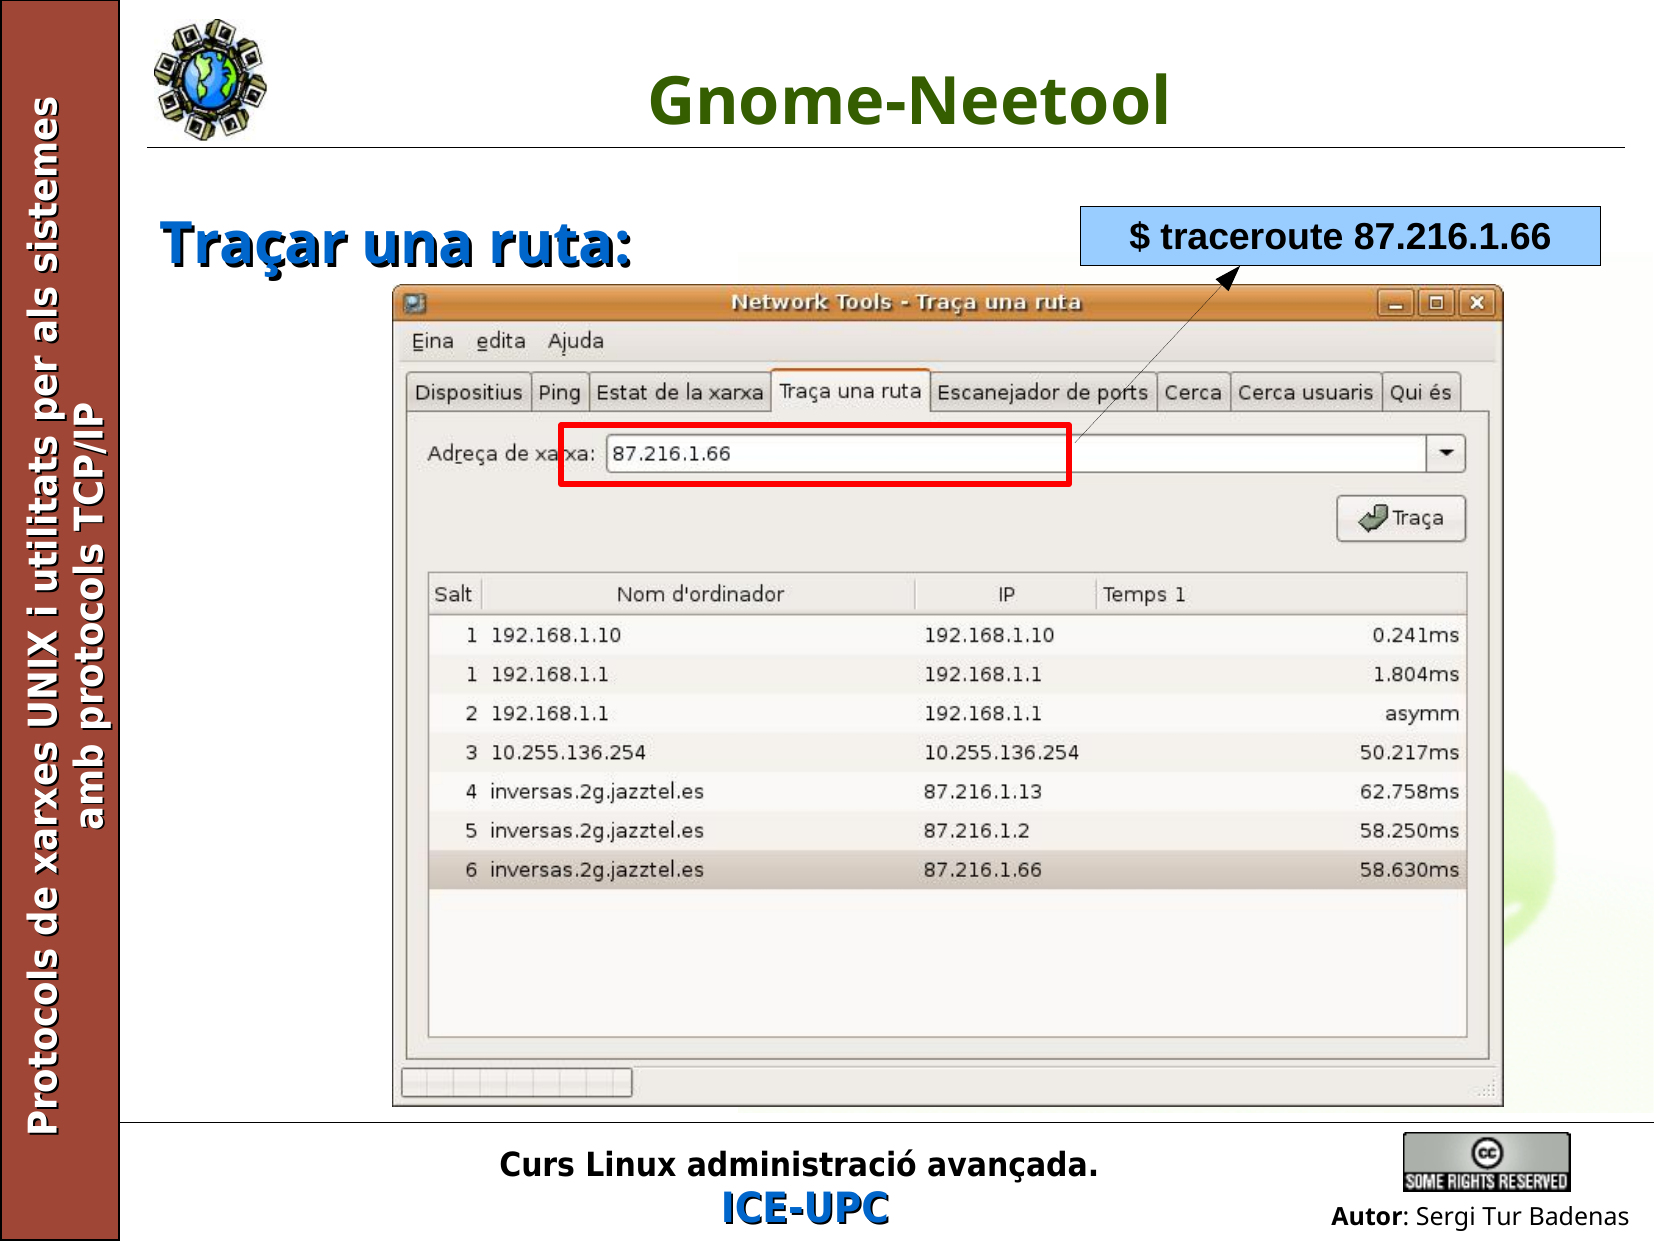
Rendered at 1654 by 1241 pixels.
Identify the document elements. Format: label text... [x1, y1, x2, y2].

title Gnome-Neetool [165, 49, 1654, 148]
picture [154, 19, 268, 142]
text_box $ traceroute 87.216.1.66 [1080, 206, 1601, 266]
picture [392, 252, 1654, 1113]
list Traçar una ruta: [141, 201, 1630, 1052]
picture [1403, 1132, 1571, 1192]
